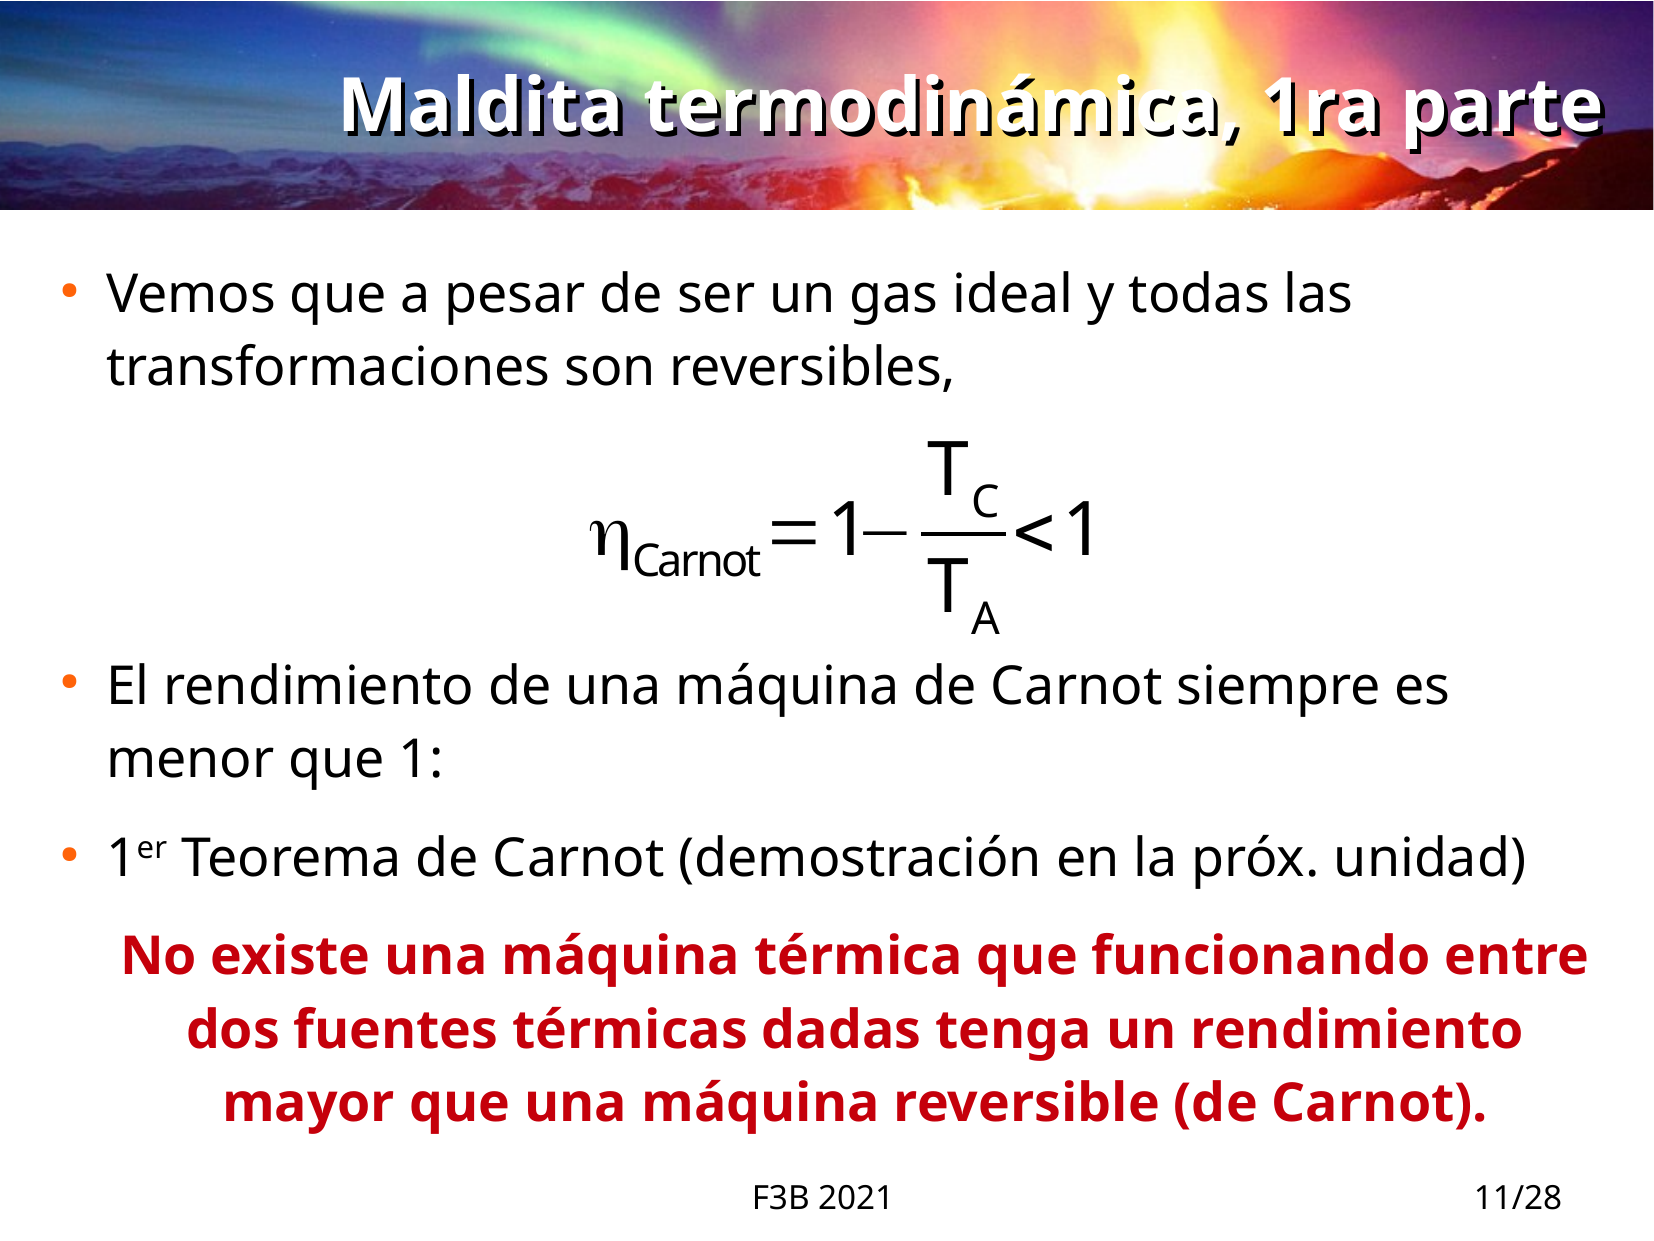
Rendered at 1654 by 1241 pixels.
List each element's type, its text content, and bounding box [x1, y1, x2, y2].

picture [0, 1, 1654, 210]
title Maldita termodinámica, 1ra parte [45, 15, 1606, 191]
chart [580, 423, 1096, 646]
list Vemos que a pesar de ser un gas ideal y todas las transformaciones son reversibles, El rendimiento de una máquina de Carnot siempre es menor que 1: 1er Teorema de Carnot (demostración en la próx. unidad) No existe una máquina térmica que funcionando entre dos fuentes térmicas dadas tenga un rendimiento mayor que una máquina reversible (de Carnot). [45, 255, 1606, 1156]
